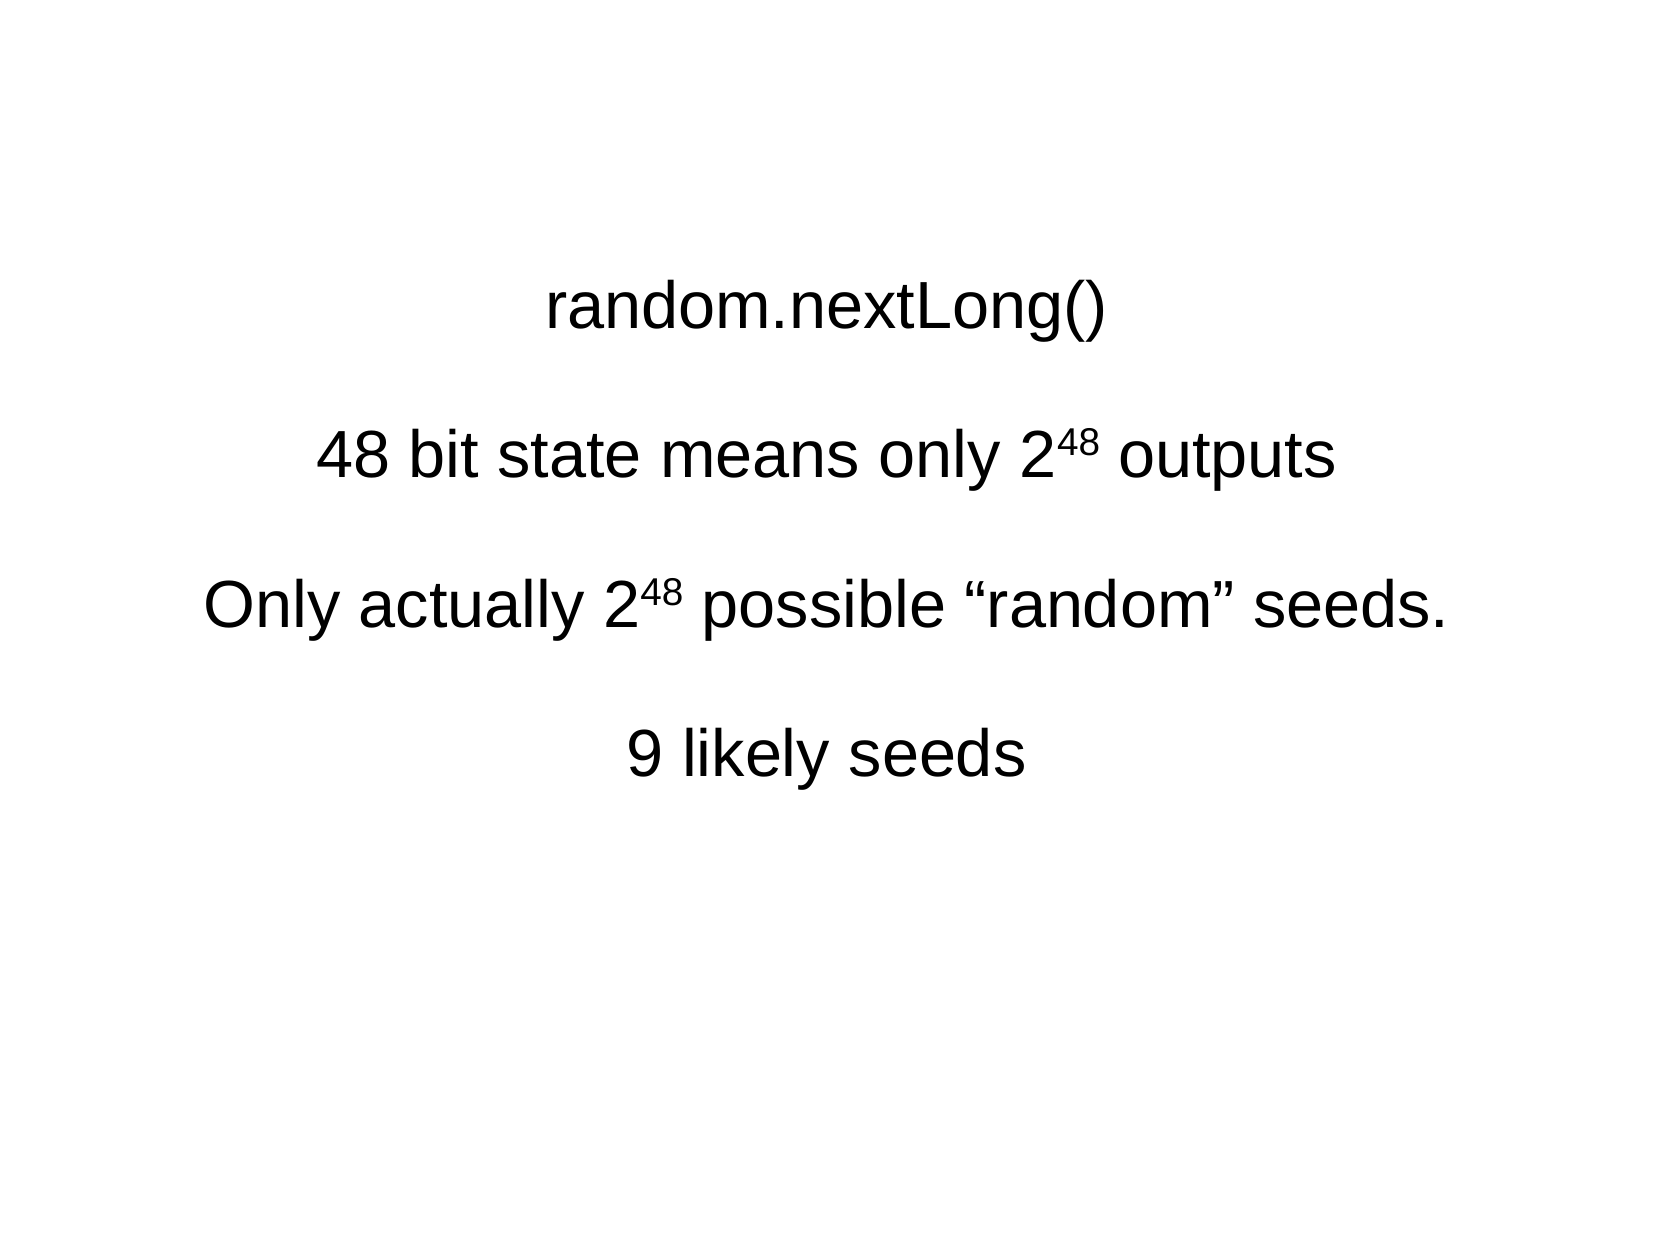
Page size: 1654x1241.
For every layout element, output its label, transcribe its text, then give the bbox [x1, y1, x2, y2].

subtitle random.nextLong() 48 bit state means only 248 outputs Only actually 248 possible “random” seeds. 9 likely seeds [82, 49, 1571, 1010]
